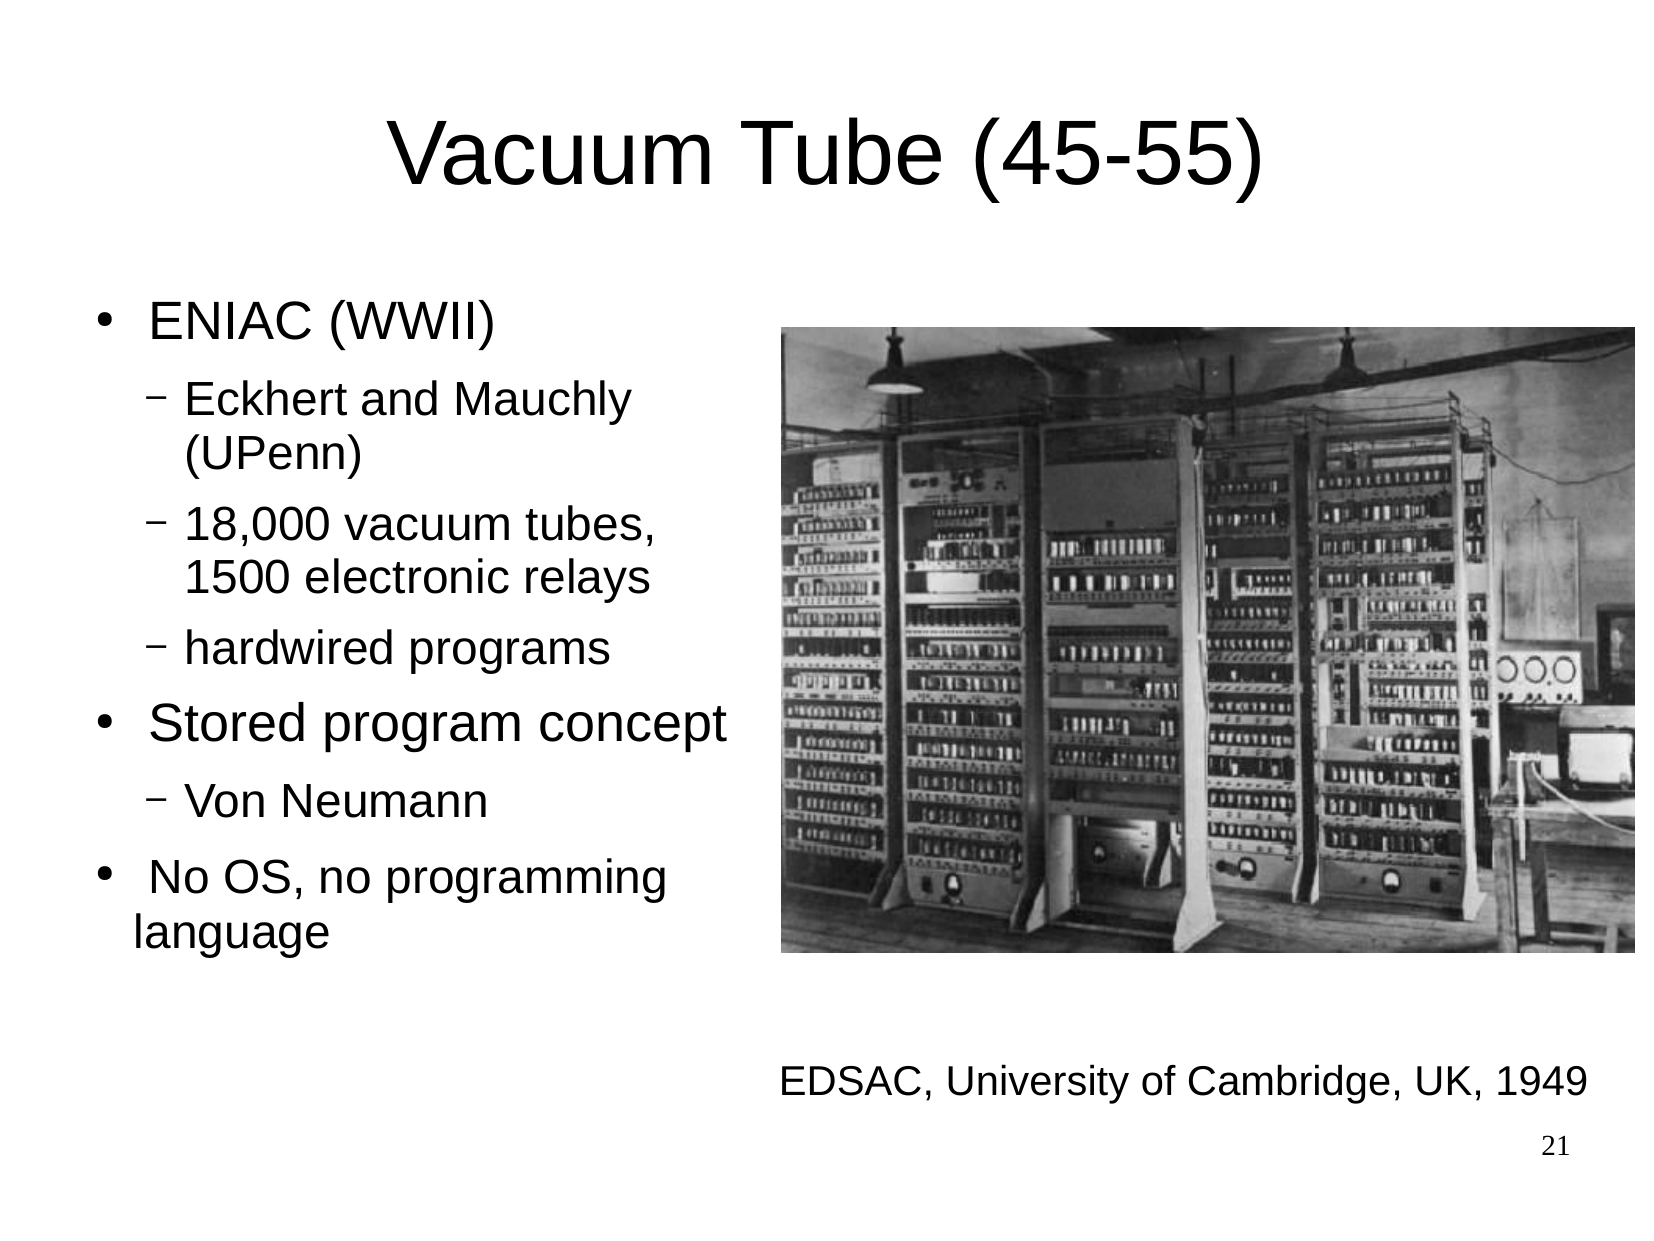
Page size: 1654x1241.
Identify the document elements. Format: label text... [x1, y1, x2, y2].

list ENIAC (WWII) Eckhert and Mauchly (UPenn) 18,000 vacuum tubes, 1500 electronic relays hardwired programs Stored program concept Von Neumann No OS, no programming language [82, 290, 738, 1010]
picture [781, 327, 1635, 953]
title Vacuum Tube (45-55) [82, 49, 1571, 257]
text_box EDSAC, University of Cambridge, UK, 1949 [764, 1049, 1604, 1112]
